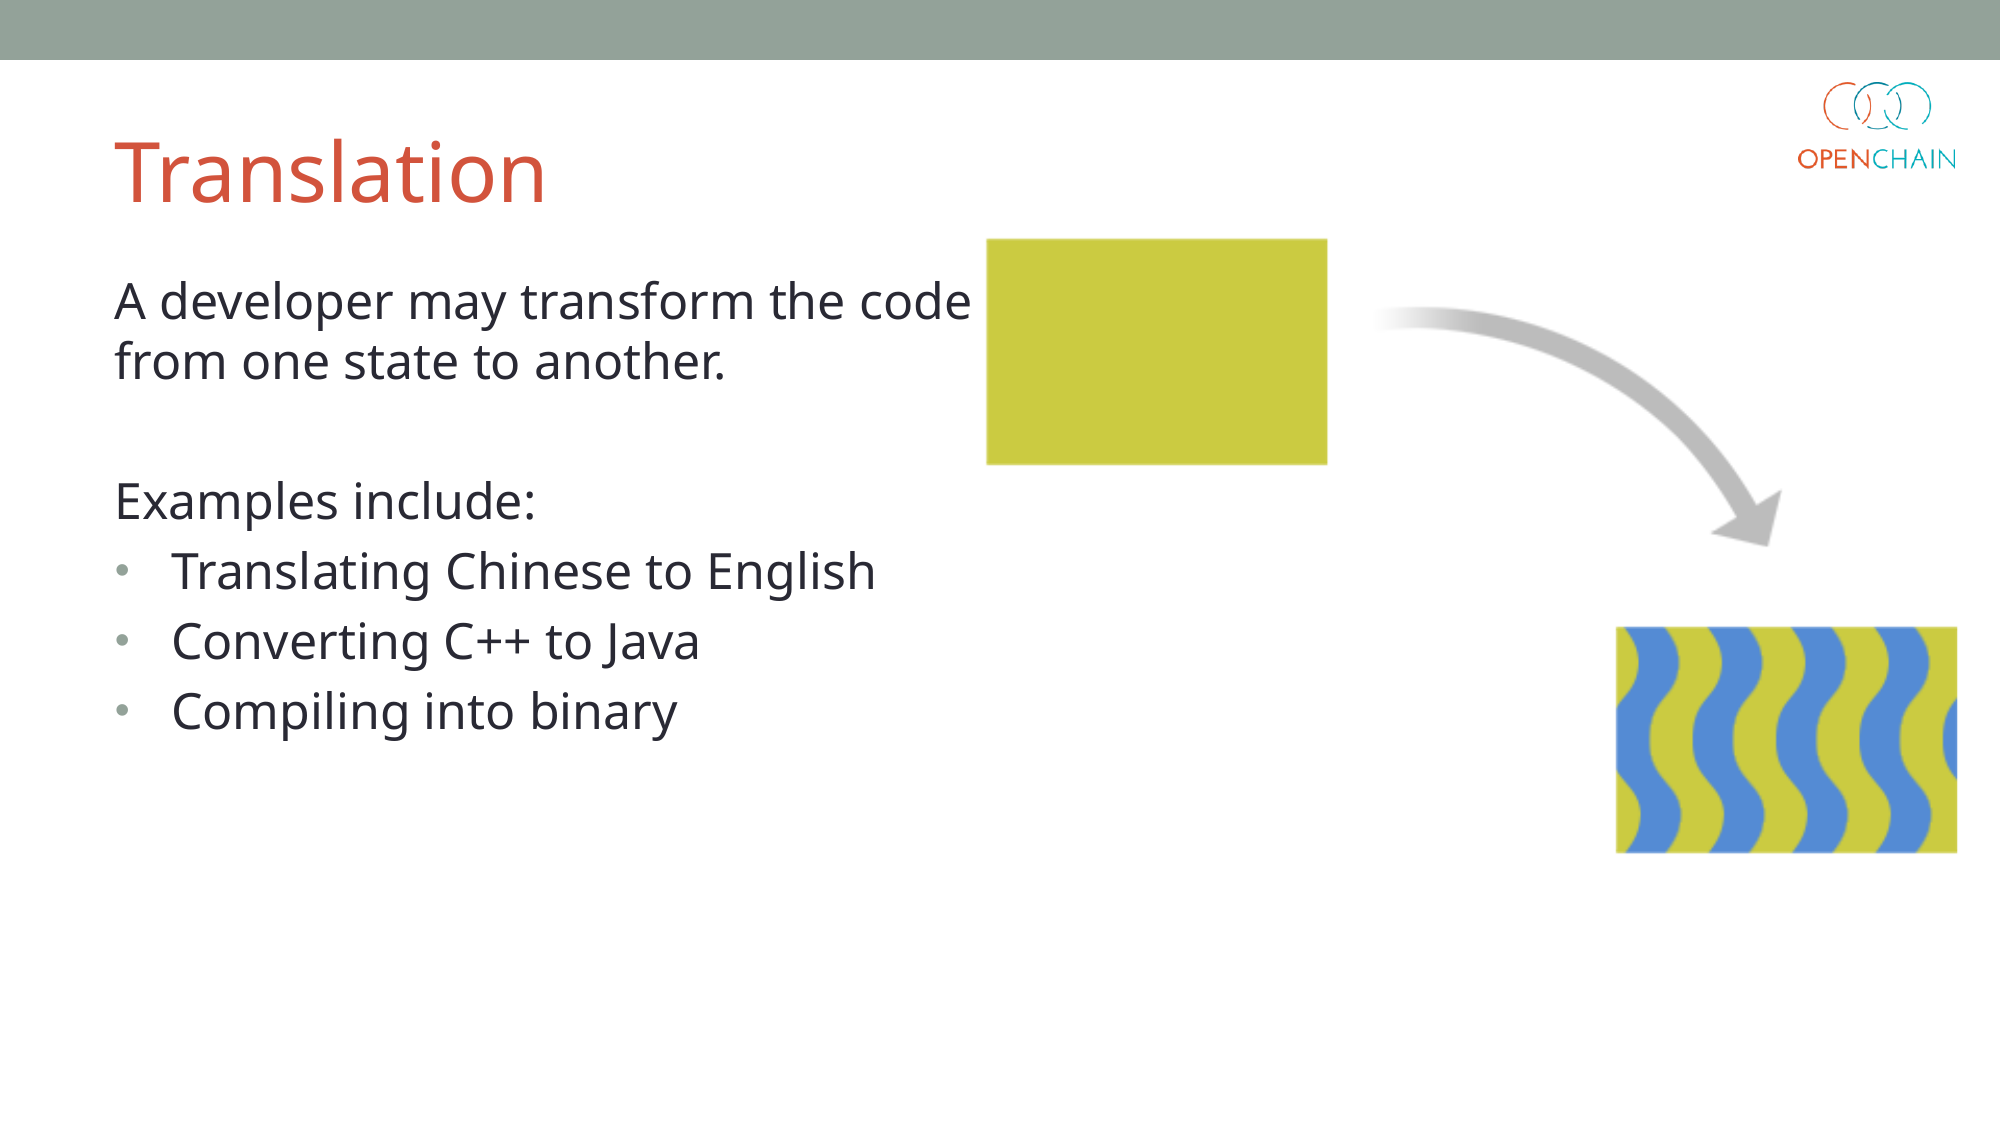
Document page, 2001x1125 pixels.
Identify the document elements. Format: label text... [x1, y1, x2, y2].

picture [730, 149, 2000, 1088]
text_box A developer may transform the code from one state to another. Examples include: Translating Chinese to English Converting C++ to Java Compiling into binary [100, 262, 730, 1062]
text_box Translation [100, 88, 1900, 250]
